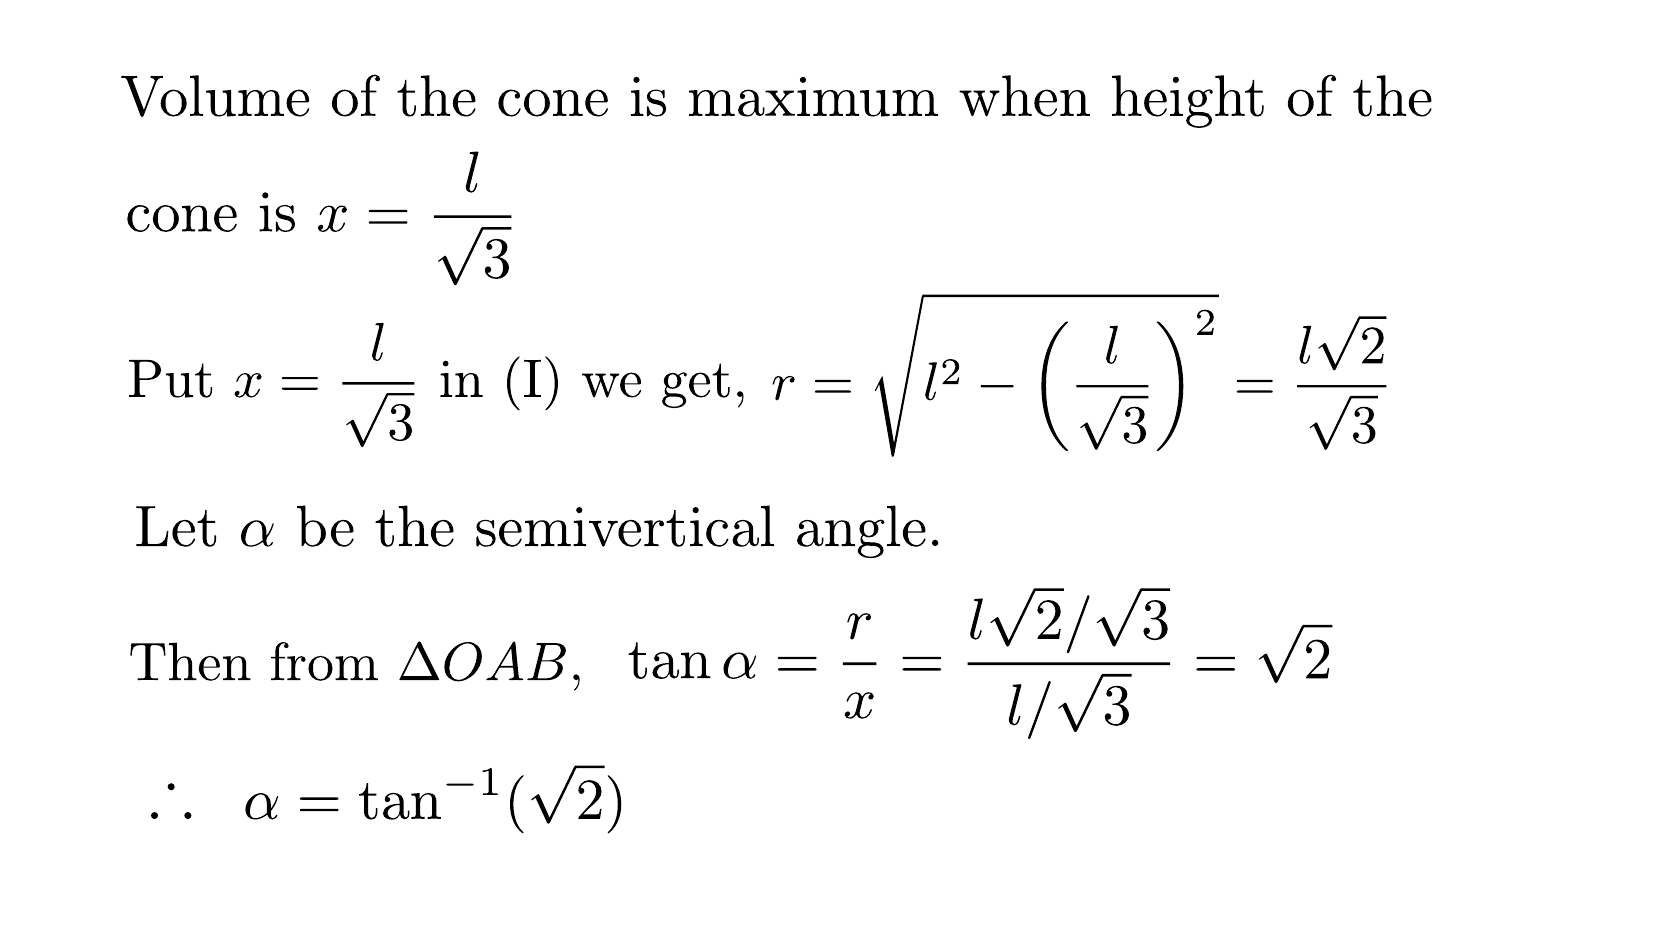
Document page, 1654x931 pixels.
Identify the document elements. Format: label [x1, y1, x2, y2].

text_box [245, 765, 622, 834]
text_box [150, 783, 192, 820]
text_box [129, 322, 744, 448]
text_box [127, 151, 512, 286]
text_box [121, 74, 1432, 128]
text_box [628, 588, 1333, 740]
text_box [130, 641, 580, 691]
text_box [136, 505, 939, 559]
text_box [772, 294, 1387, 457]
